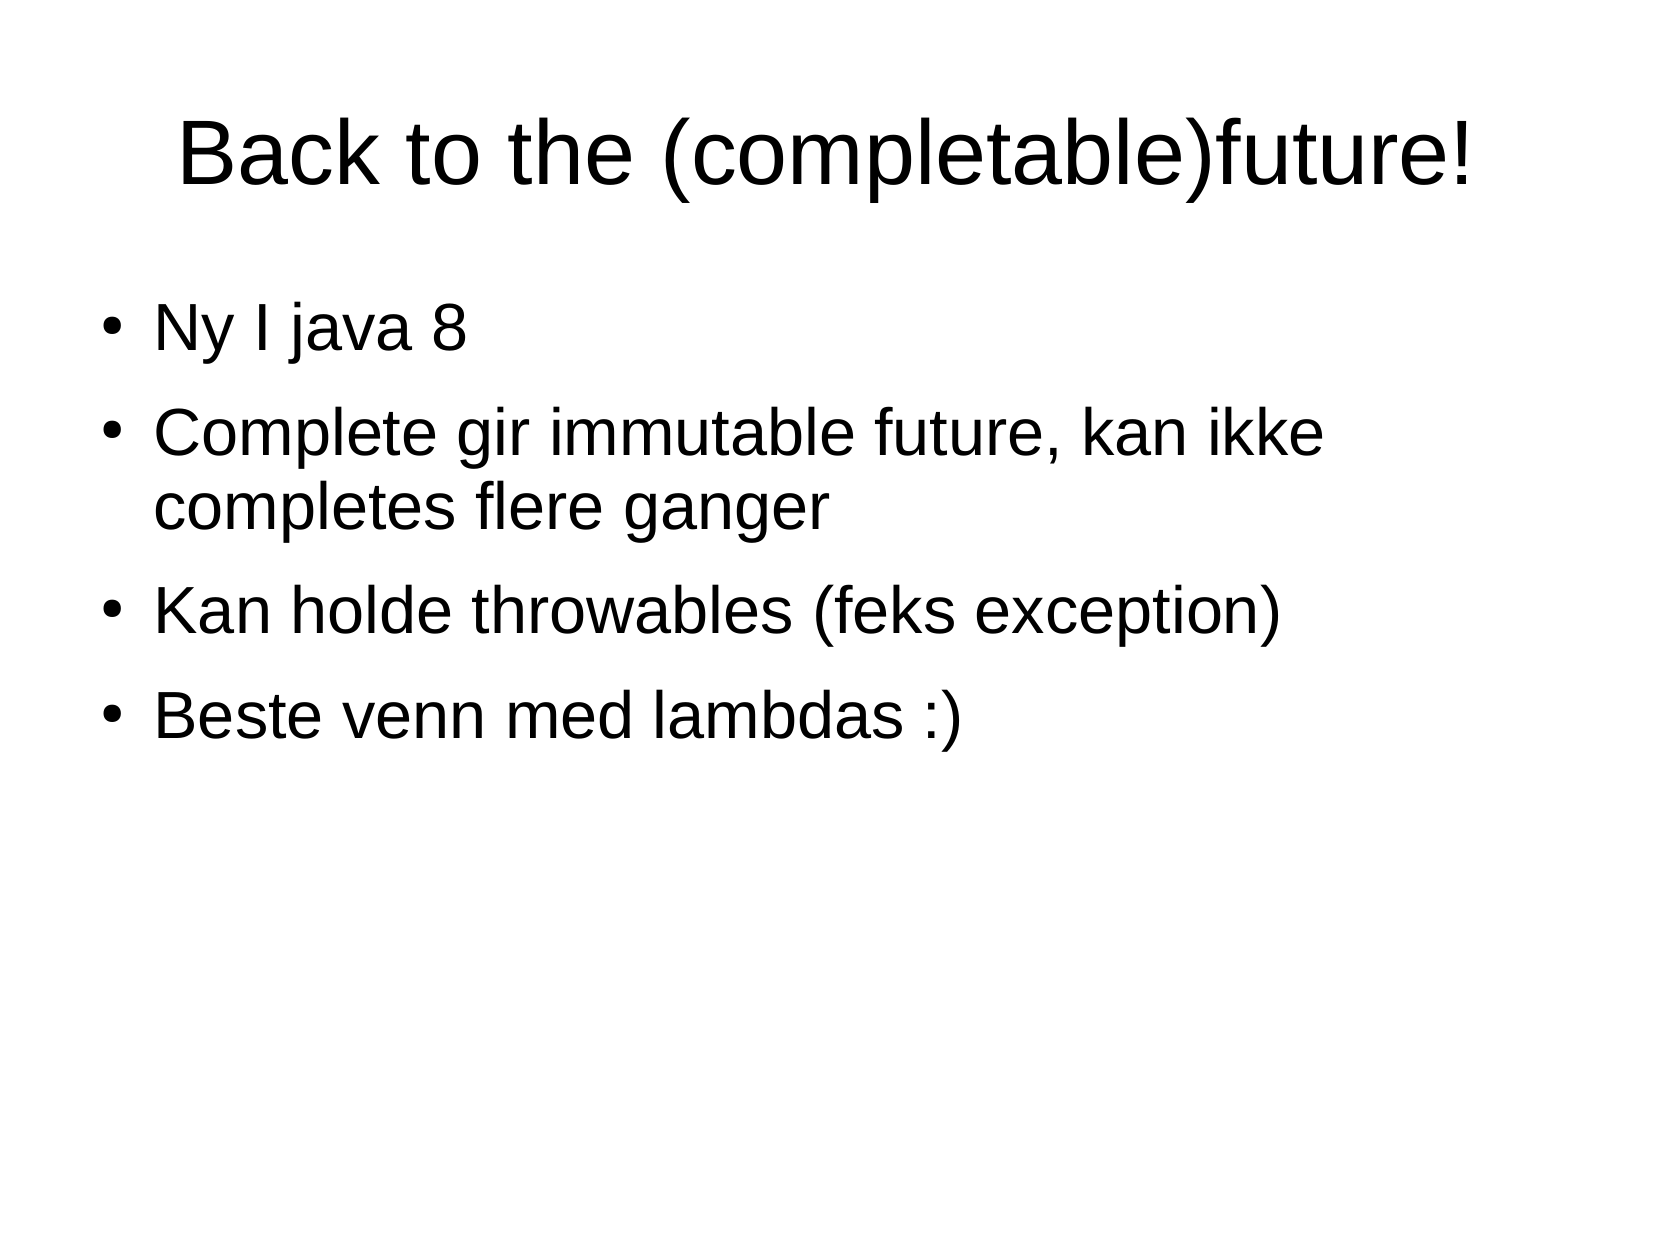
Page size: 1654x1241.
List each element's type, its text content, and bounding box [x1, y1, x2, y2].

list Ny I java 8 Complete gir immutable future, kan ikke completes flere ganger Kan holde throwables (feks exception) Beste venn med lambdas :) [82, 290, 1571, 1010]
title Back to the (completable)future! [82, 49, 1571, 257]
